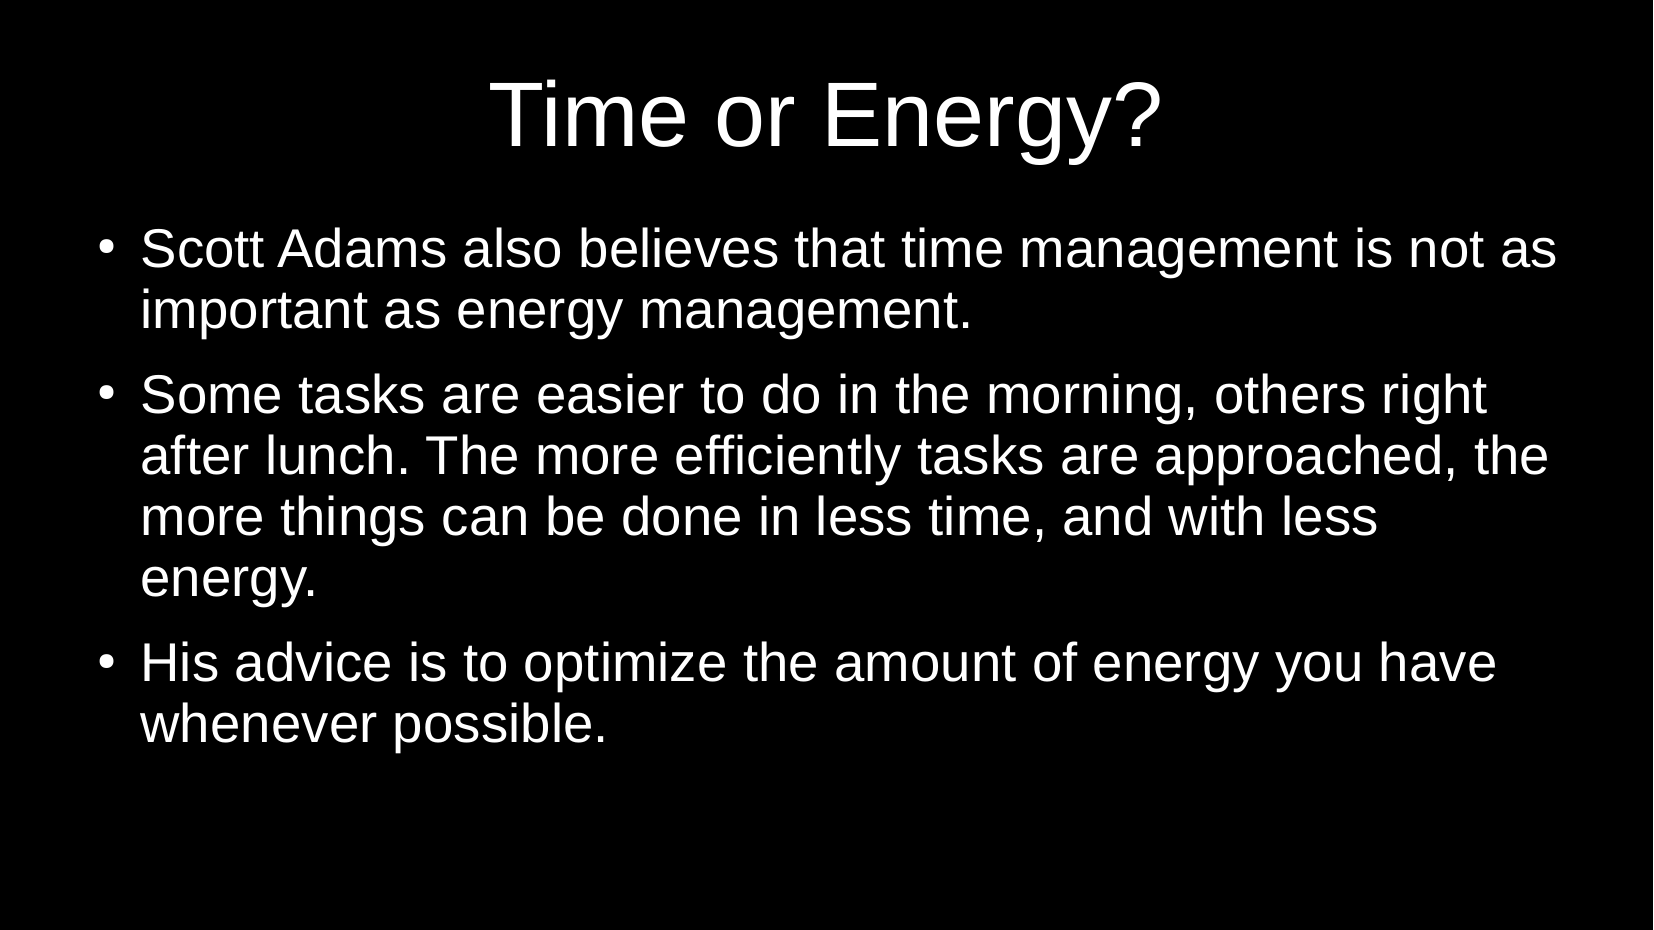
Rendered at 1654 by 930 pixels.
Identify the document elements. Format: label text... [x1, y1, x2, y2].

list Scott Adams also believes that time management is not as important as energy management. Some tasks are easier to do in the morning, others right after lunch. The more efficiently tasks are approached, the more things can be done in less time, and with less energy. His advice is to optimize the amount of energy you have whenever possible. [82, 217, 1571, 757]
title Time or Energy? [82, 37, 1571, 193]
